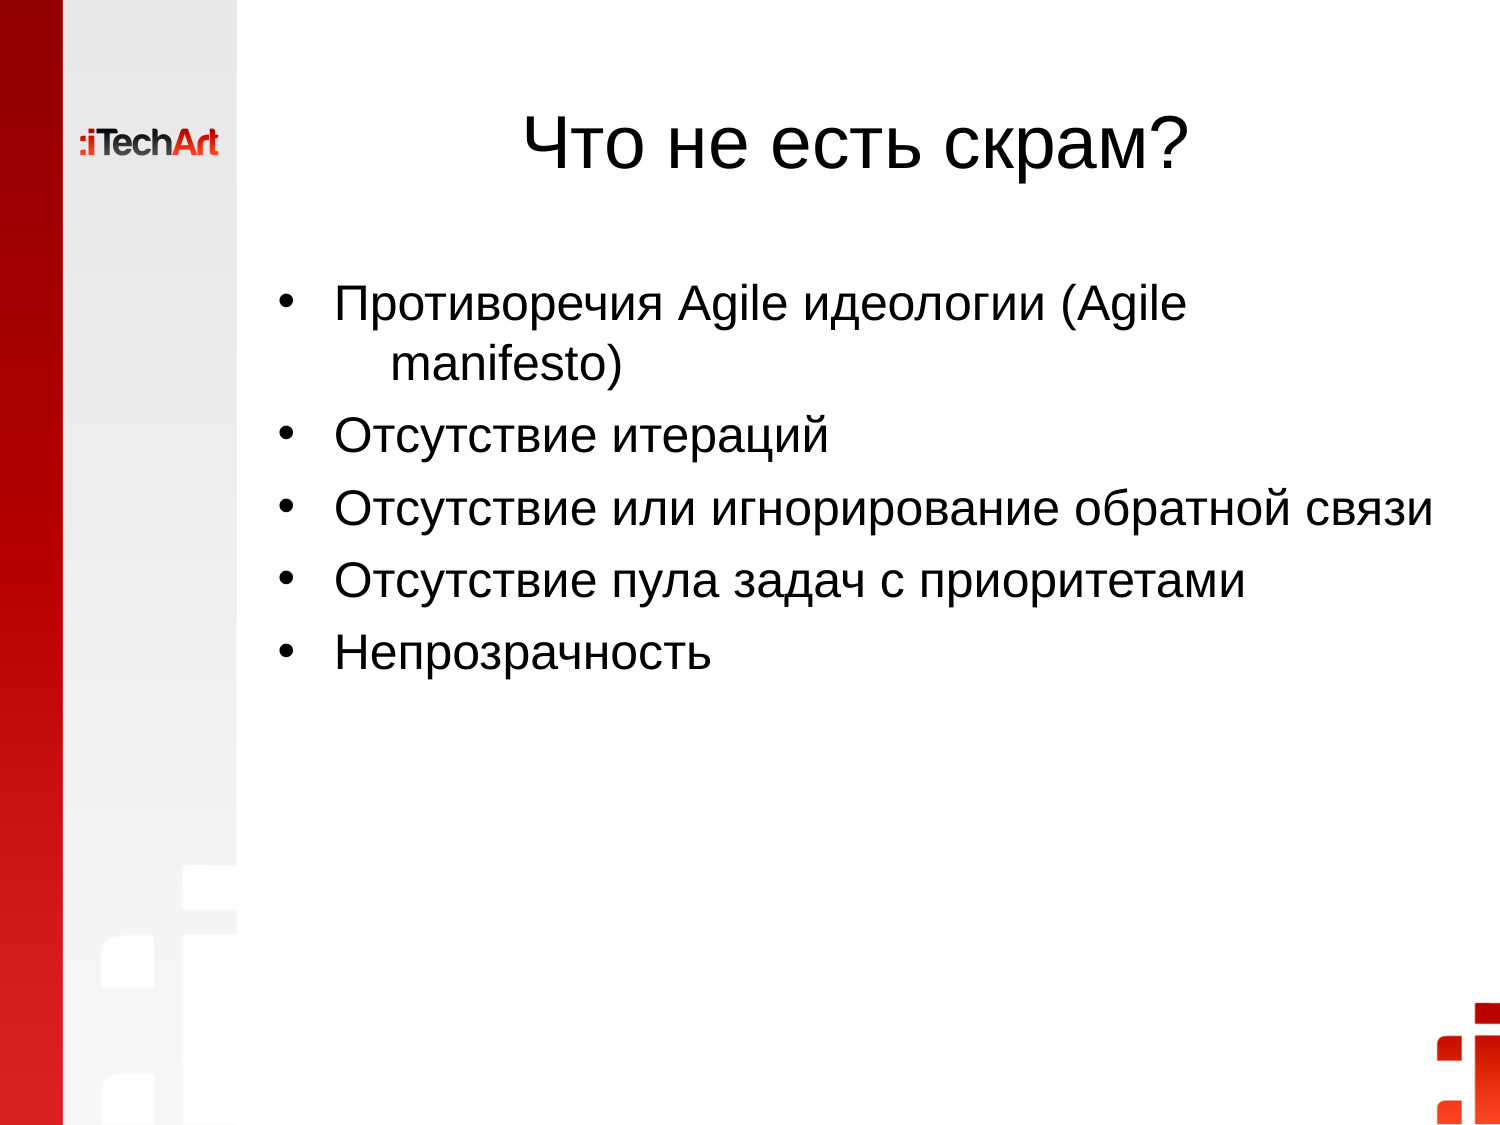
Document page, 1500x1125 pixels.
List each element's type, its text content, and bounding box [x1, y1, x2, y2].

title Что не есть скрам? [262, 45, 1450, 233]
picture [0, 0, 1500, 1125]
list Противоречия Agile идеологии (Agile manifesto) Отсутствие итераций Отсутствие или игнорирование обратной связи Отсутствие пула задач с приоритетами Непрозрачность [262, 262, 1450, 1005]
